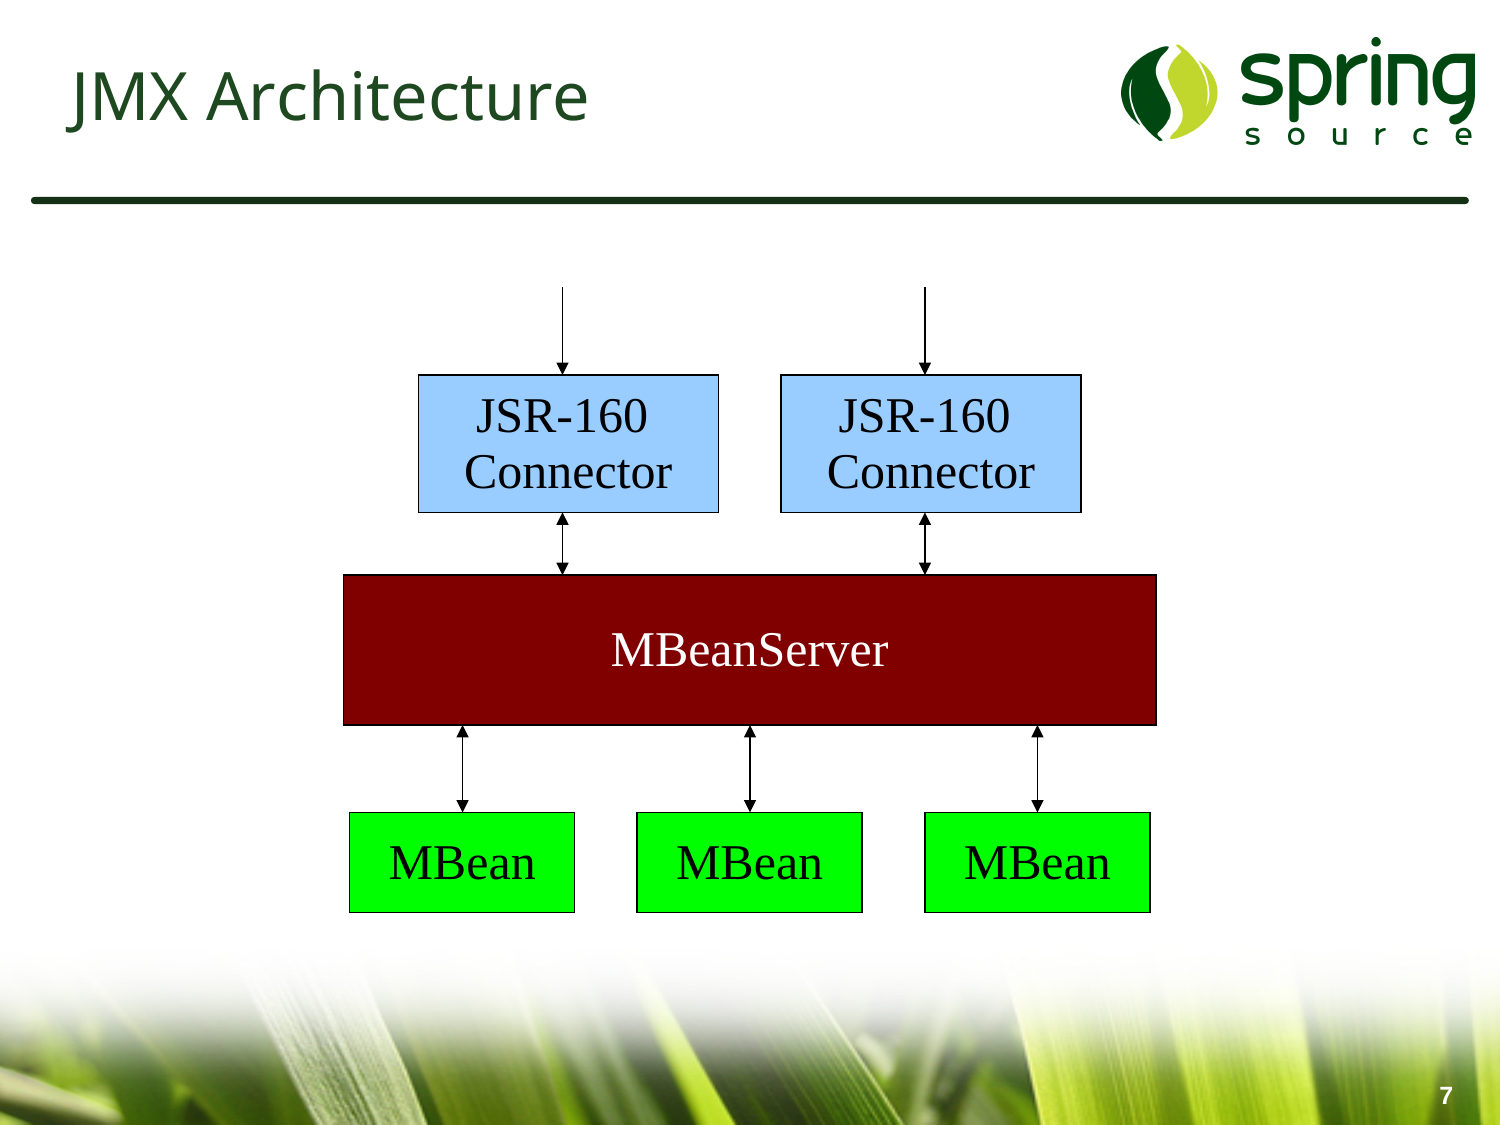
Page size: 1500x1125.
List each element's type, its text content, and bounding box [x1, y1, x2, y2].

text_box JSR-160 Connector [781, 375, 1082, 513]
text_box MBeanServer [343, 575, 1156, 726]
title JMX Architecture [56, 13, 1089, 176]
text_box MBean [924, 812, 1150, 913]
picture [1121, 37, 1475, 145]
text_box MBean [349, 812, 575, 913]
text_box JSR-160 Connector [418, 375, 719, 513]
text_box MBean [637, 812, 863, 913]
picture [0, 944, 1500, 1125]
